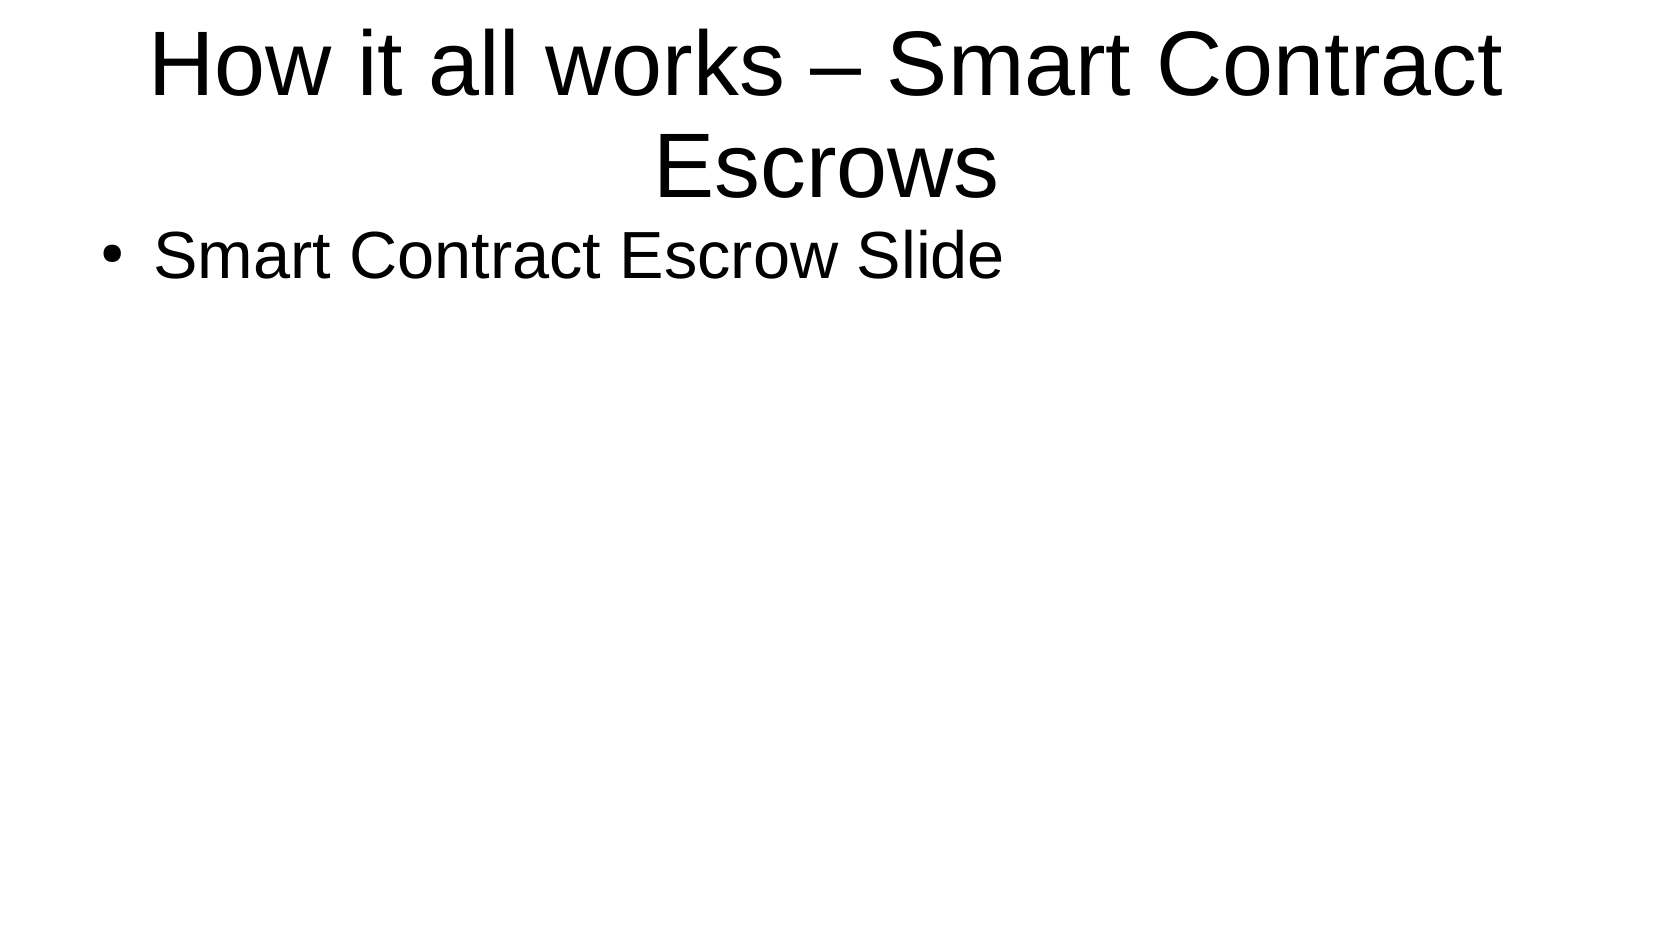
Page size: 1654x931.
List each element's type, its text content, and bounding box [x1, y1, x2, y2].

title How it all works – Smart Contract Escrows [82, 12, 1571, 217]
list Smart Contract Escrow Slide [82, 217, 1571, 758]
